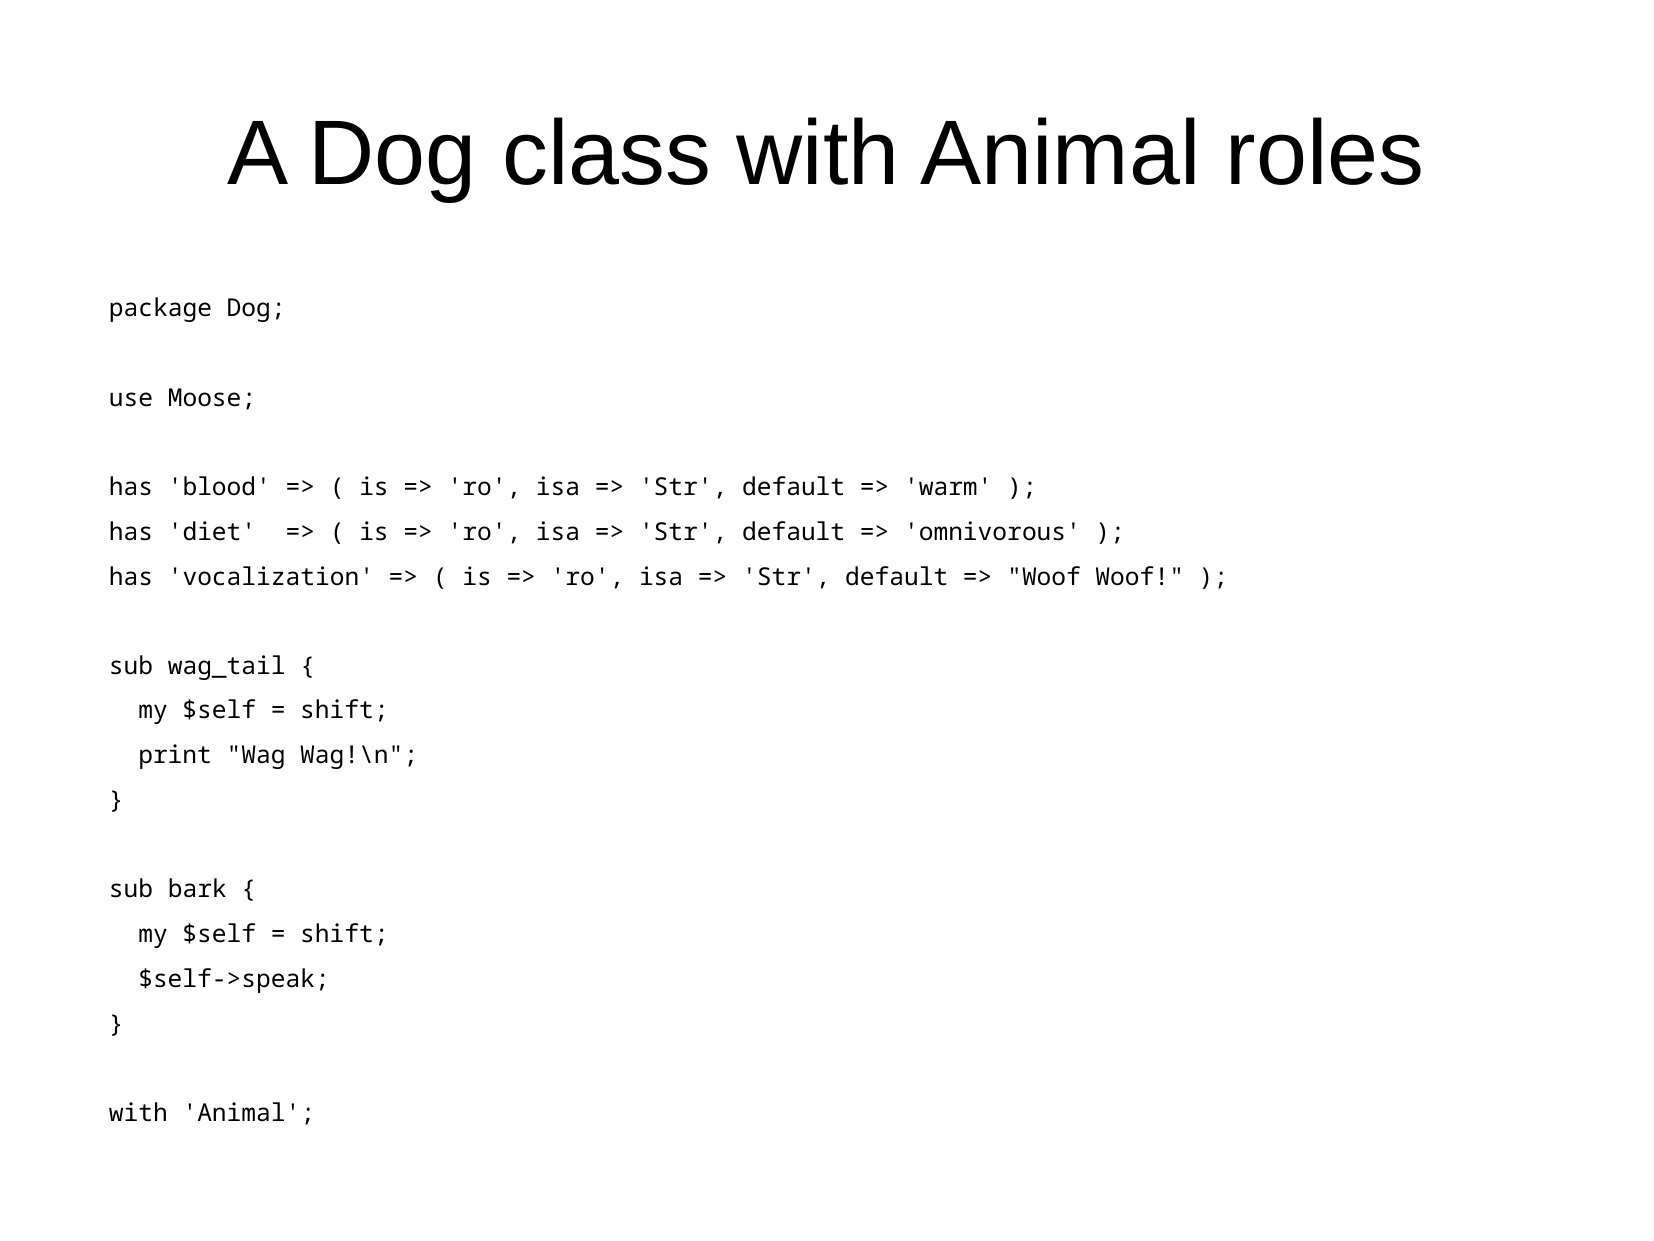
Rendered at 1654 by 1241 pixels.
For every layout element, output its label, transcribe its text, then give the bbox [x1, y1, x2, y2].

list package Dog; use Moose; has 'blood' => ( is => 'ro', isa => 'Str', default => 'warm' ); has 'diet' => ( is => 'ro', isa => 'Str', default => 'omnivorous' ); has 'vocalization' => ( is => 'ro', isa => 'Str', default => "Woof Woof!" ); sub wag_tail { my $self = shift; print "Wag Wag!\n"; } sub bark { my $self = shift; $self->speak; } with 'Animal'; [82, 290, 1571, 1141]
title A Dog class with Animal roles [82, 49, 1571, 257]
